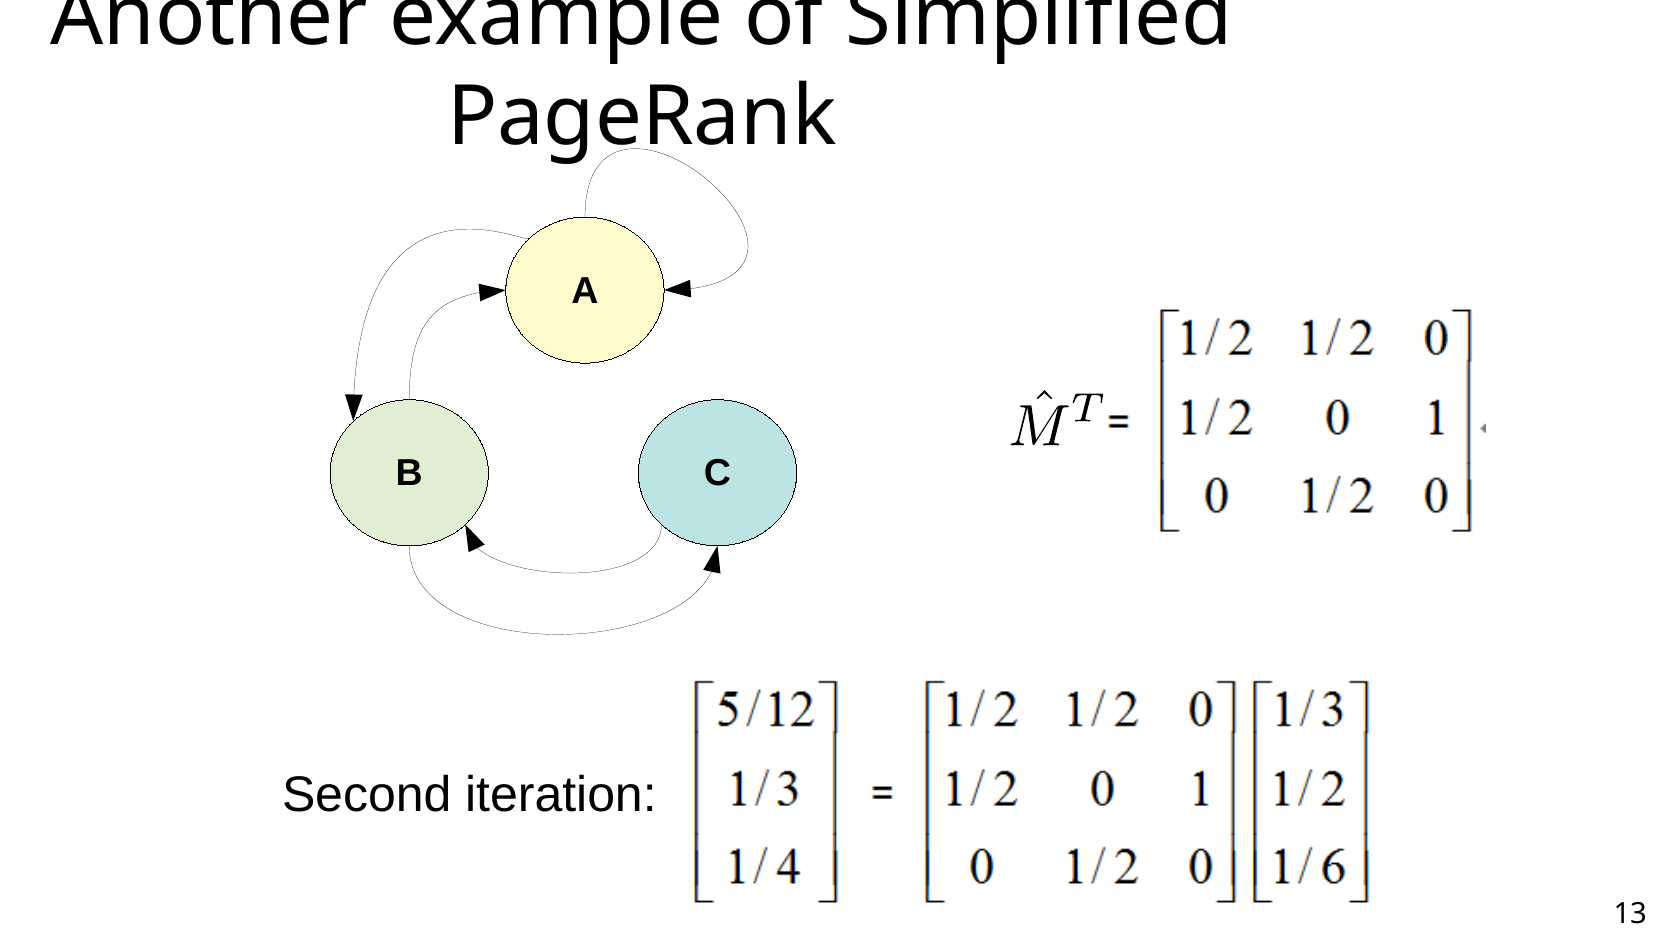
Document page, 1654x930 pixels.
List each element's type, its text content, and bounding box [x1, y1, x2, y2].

text_box A [505, 217, 665, 364]
picture [678, 659, 1390, 927]
picture [1038, 284, 1486, 558]
text_box C [638, 399, 797, 546]
text_box [1008, 390, 1105, 446]
text_box Second iteration: [267, 754, 973, 830]
title Another example of Simplified PageRank [0, 1, 1653, 120]
text_box B [330, 399, 489, 546]
